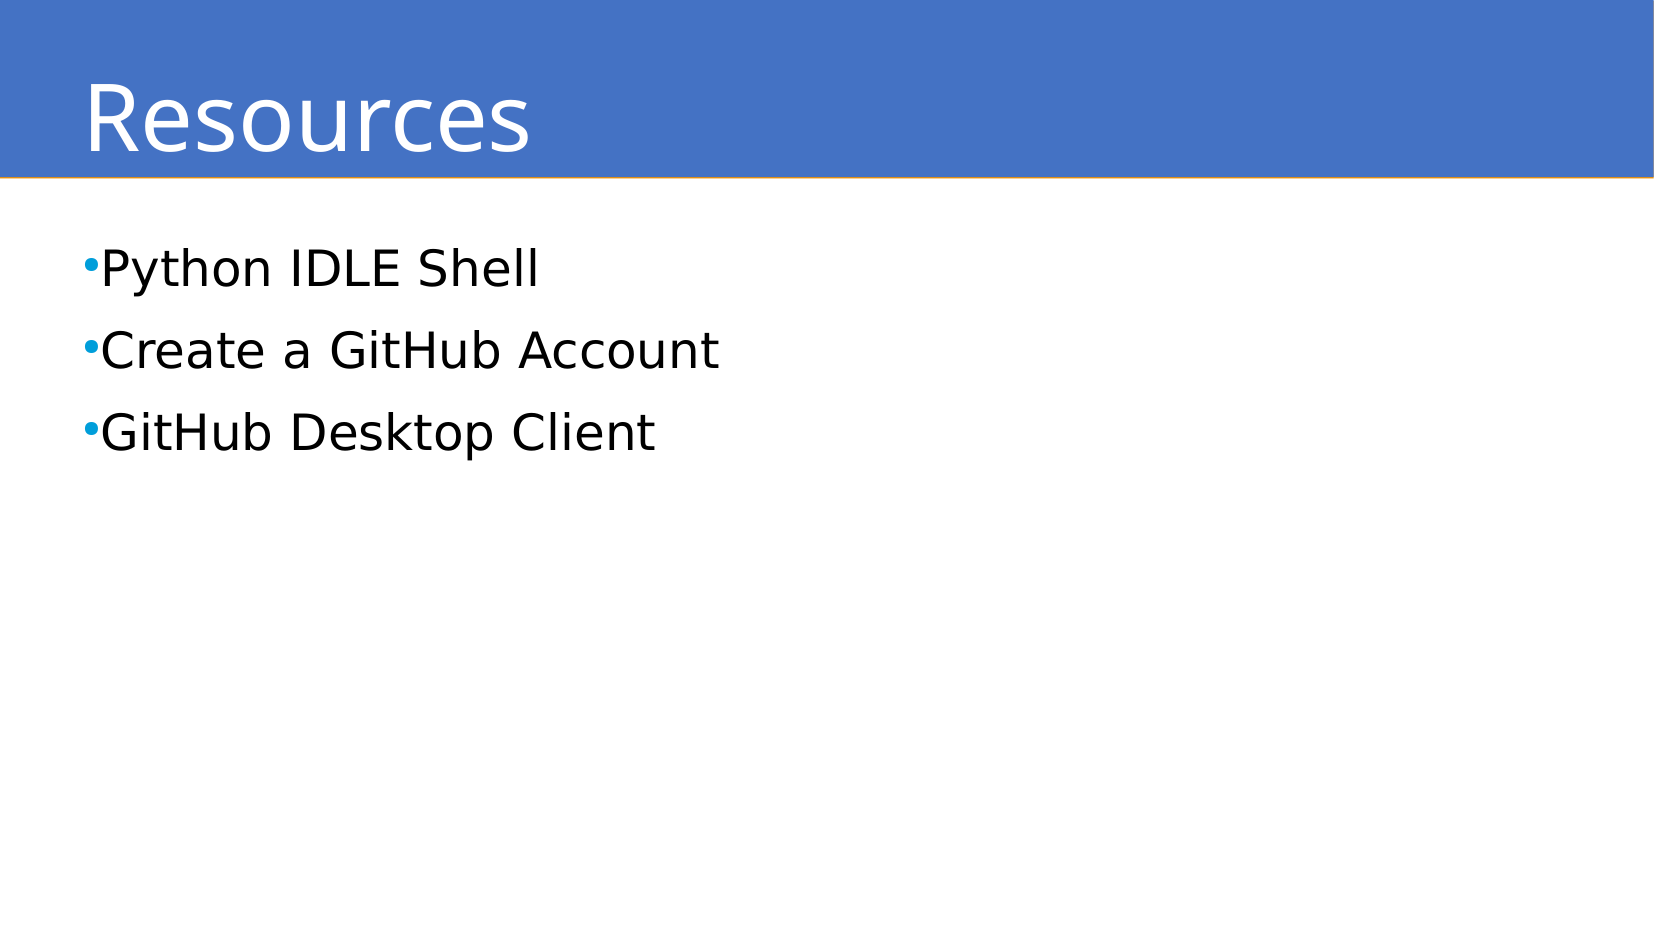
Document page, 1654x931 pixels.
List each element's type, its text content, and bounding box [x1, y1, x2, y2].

title Resources [82, 14, 1571, 171]
list Python IDLE Shell Create a GitHub Account GitHub Desktop Client [82, 236, 1563, 811]
